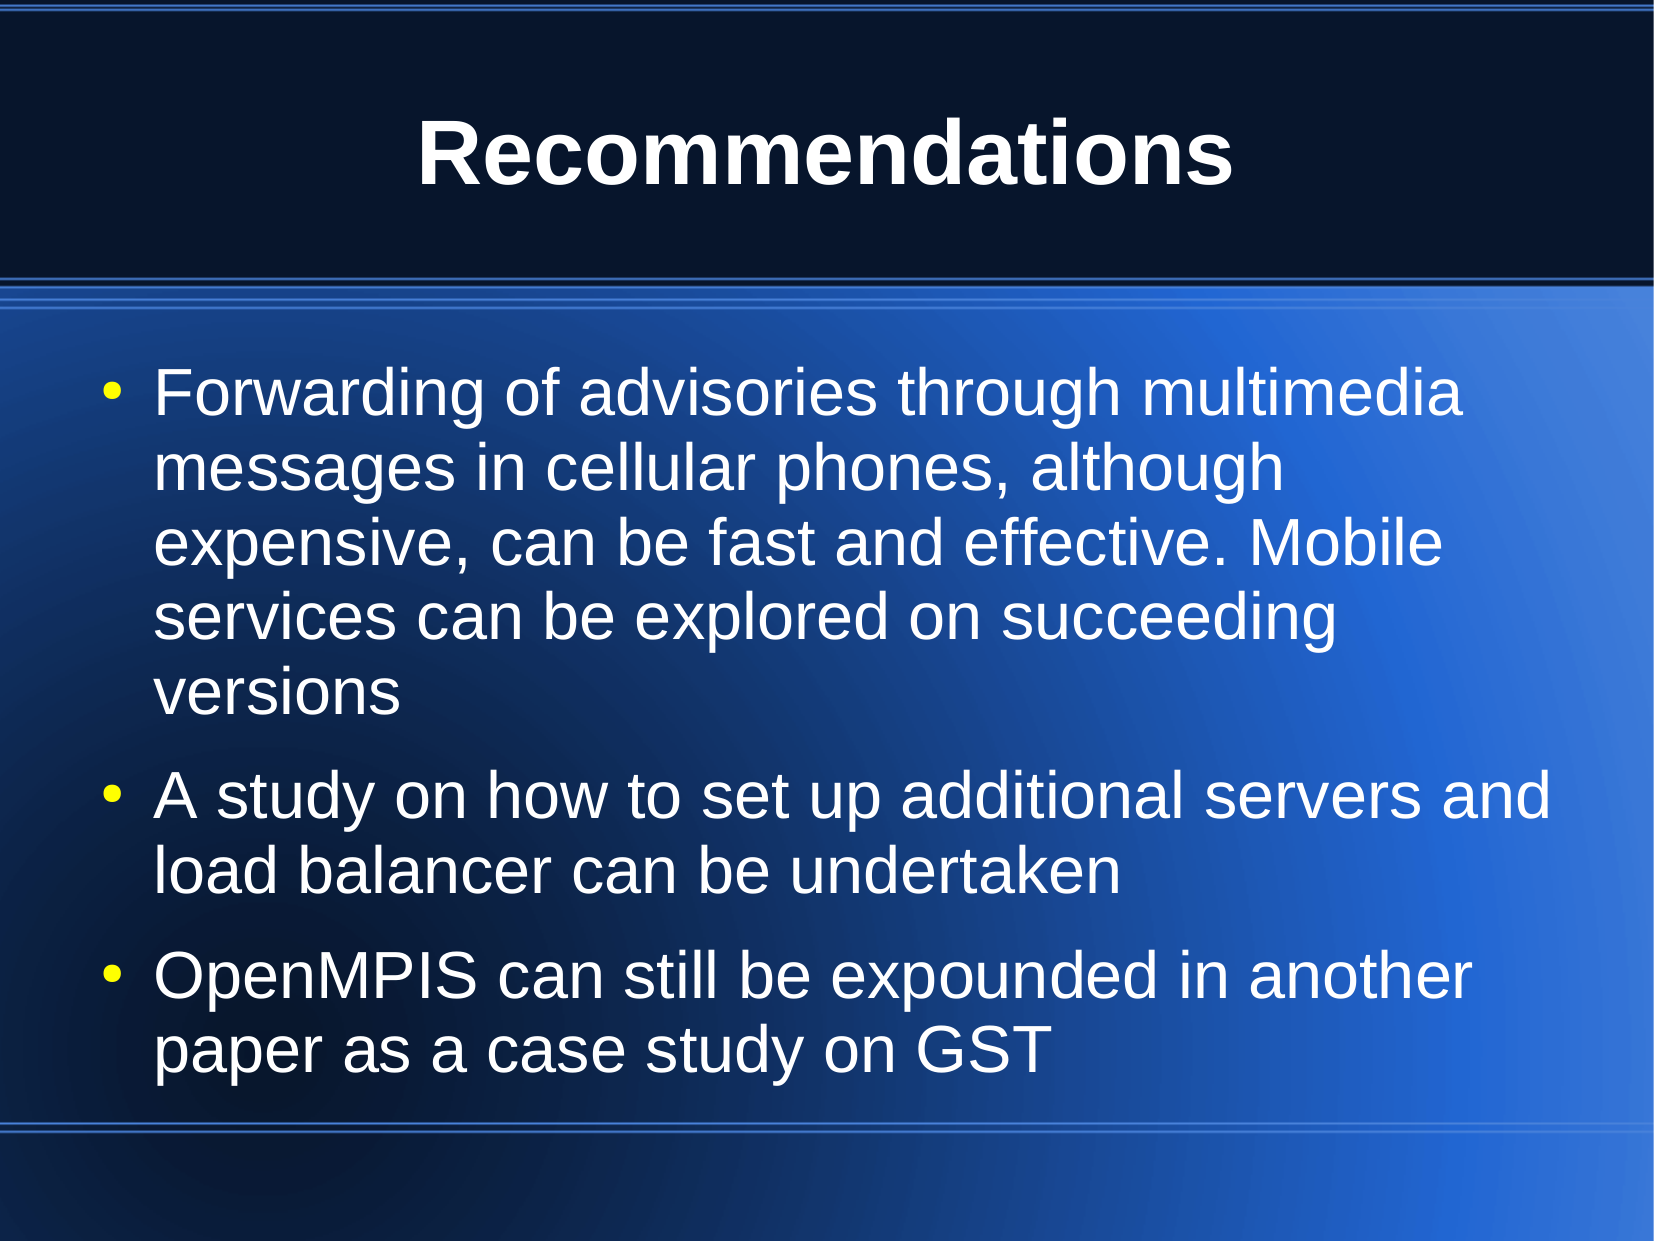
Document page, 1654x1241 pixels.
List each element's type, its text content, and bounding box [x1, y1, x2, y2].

list Forwarding of advisories through multimedia messages in cellular phones, although expensive, can be fast and effective. Mobile services can be explored on succeeding versions A study on how to set up additional servers and load balancer can be undertaken OpenMPIS can still be expounded in another paper as a case study on GST [82, 355, 1571, 1088]
title Recommendations [82, 49, 1571, 257]
picture [0, 0, 1654, 1241]
